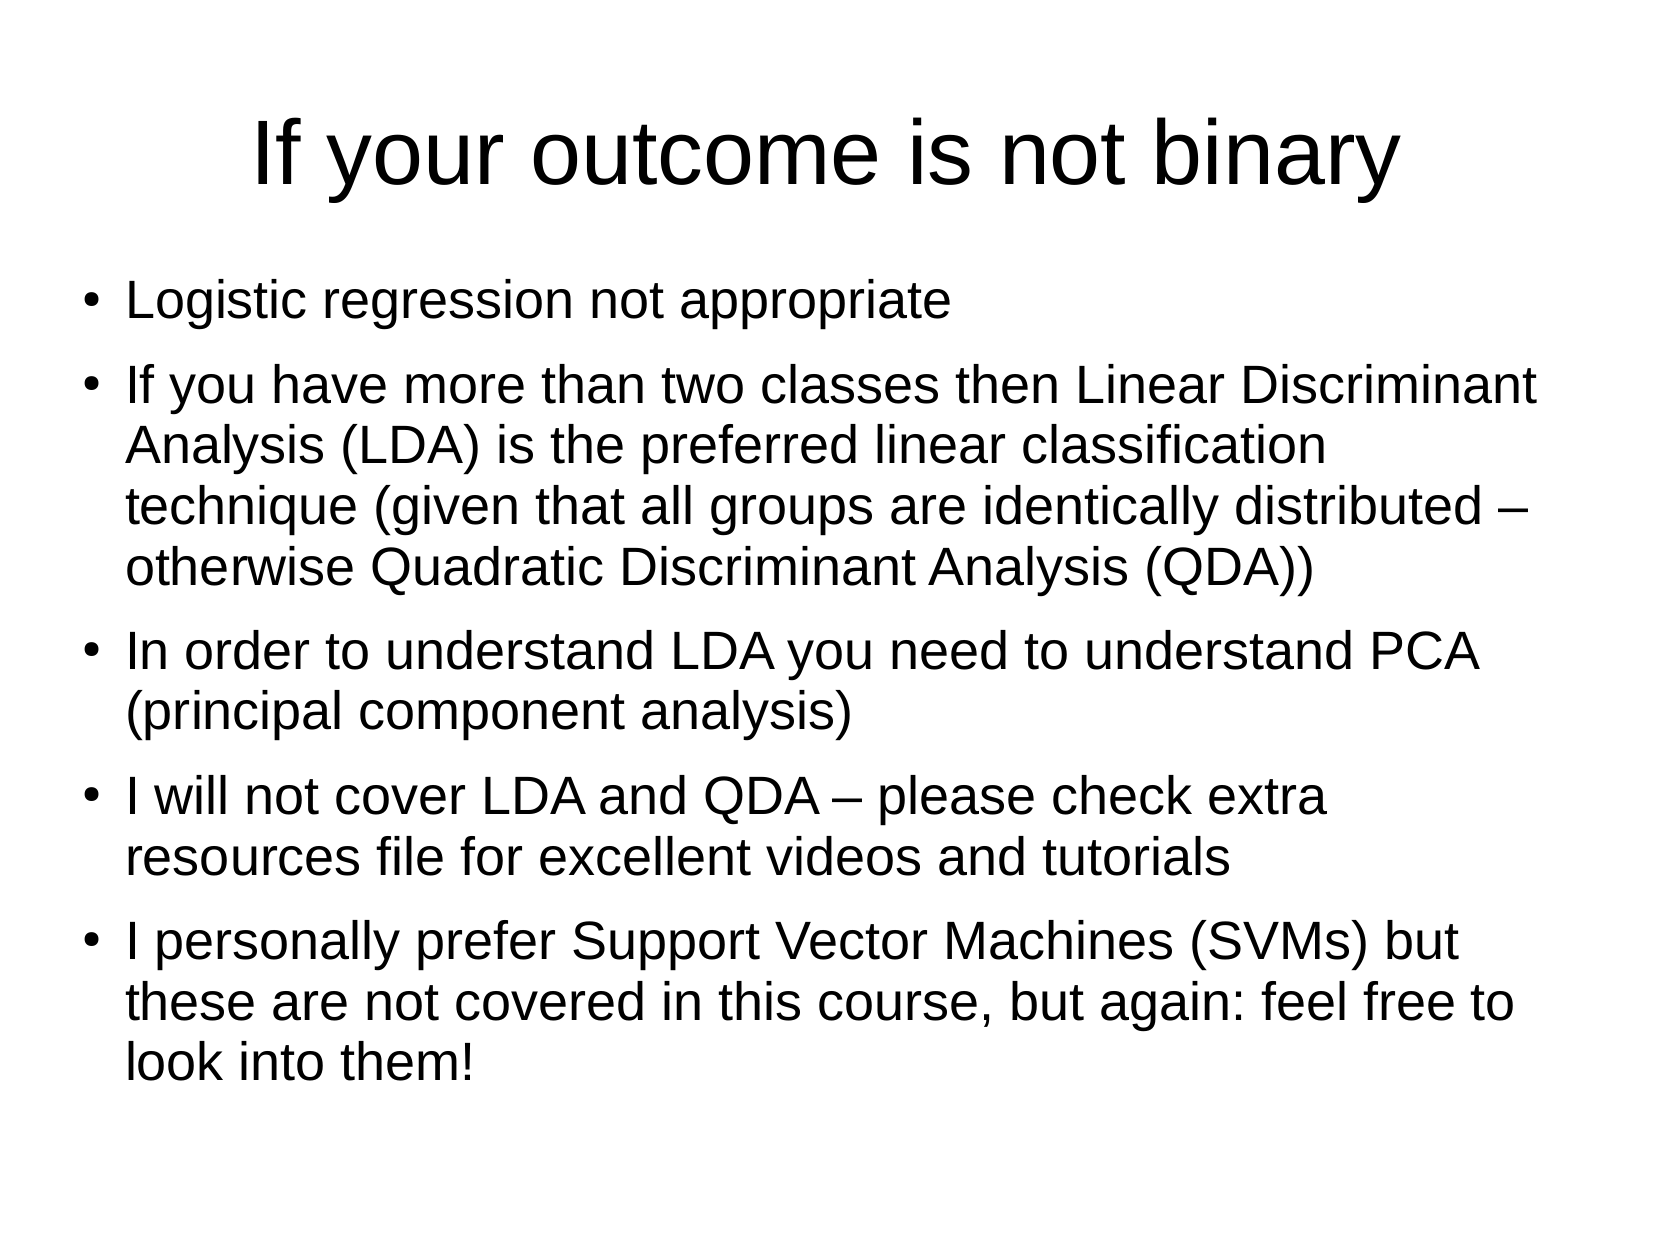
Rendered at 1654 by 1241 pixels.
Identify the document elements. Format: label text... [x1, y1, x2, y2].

title If your outcome is not binary [82, 49, 1571, 257]
list Logistic regression not appropriate If you have more than two classes then Linear Discriminant Analysis (LDA) is the preferred linear classification technique (given that all groups are identically distributed – otherwise Quadratic Discriminant Analysis (QDA)) In order to understand LDA you need to understand PCA (principal component analysis) I will not cover LDA and QDA – please check extra resources file for excellent videos and tutorials I personally prefer Support Vector Machines (SVMs) but these are not covered in this course, but again: feel free to look into them! [67, 270, 1576, 1105]
